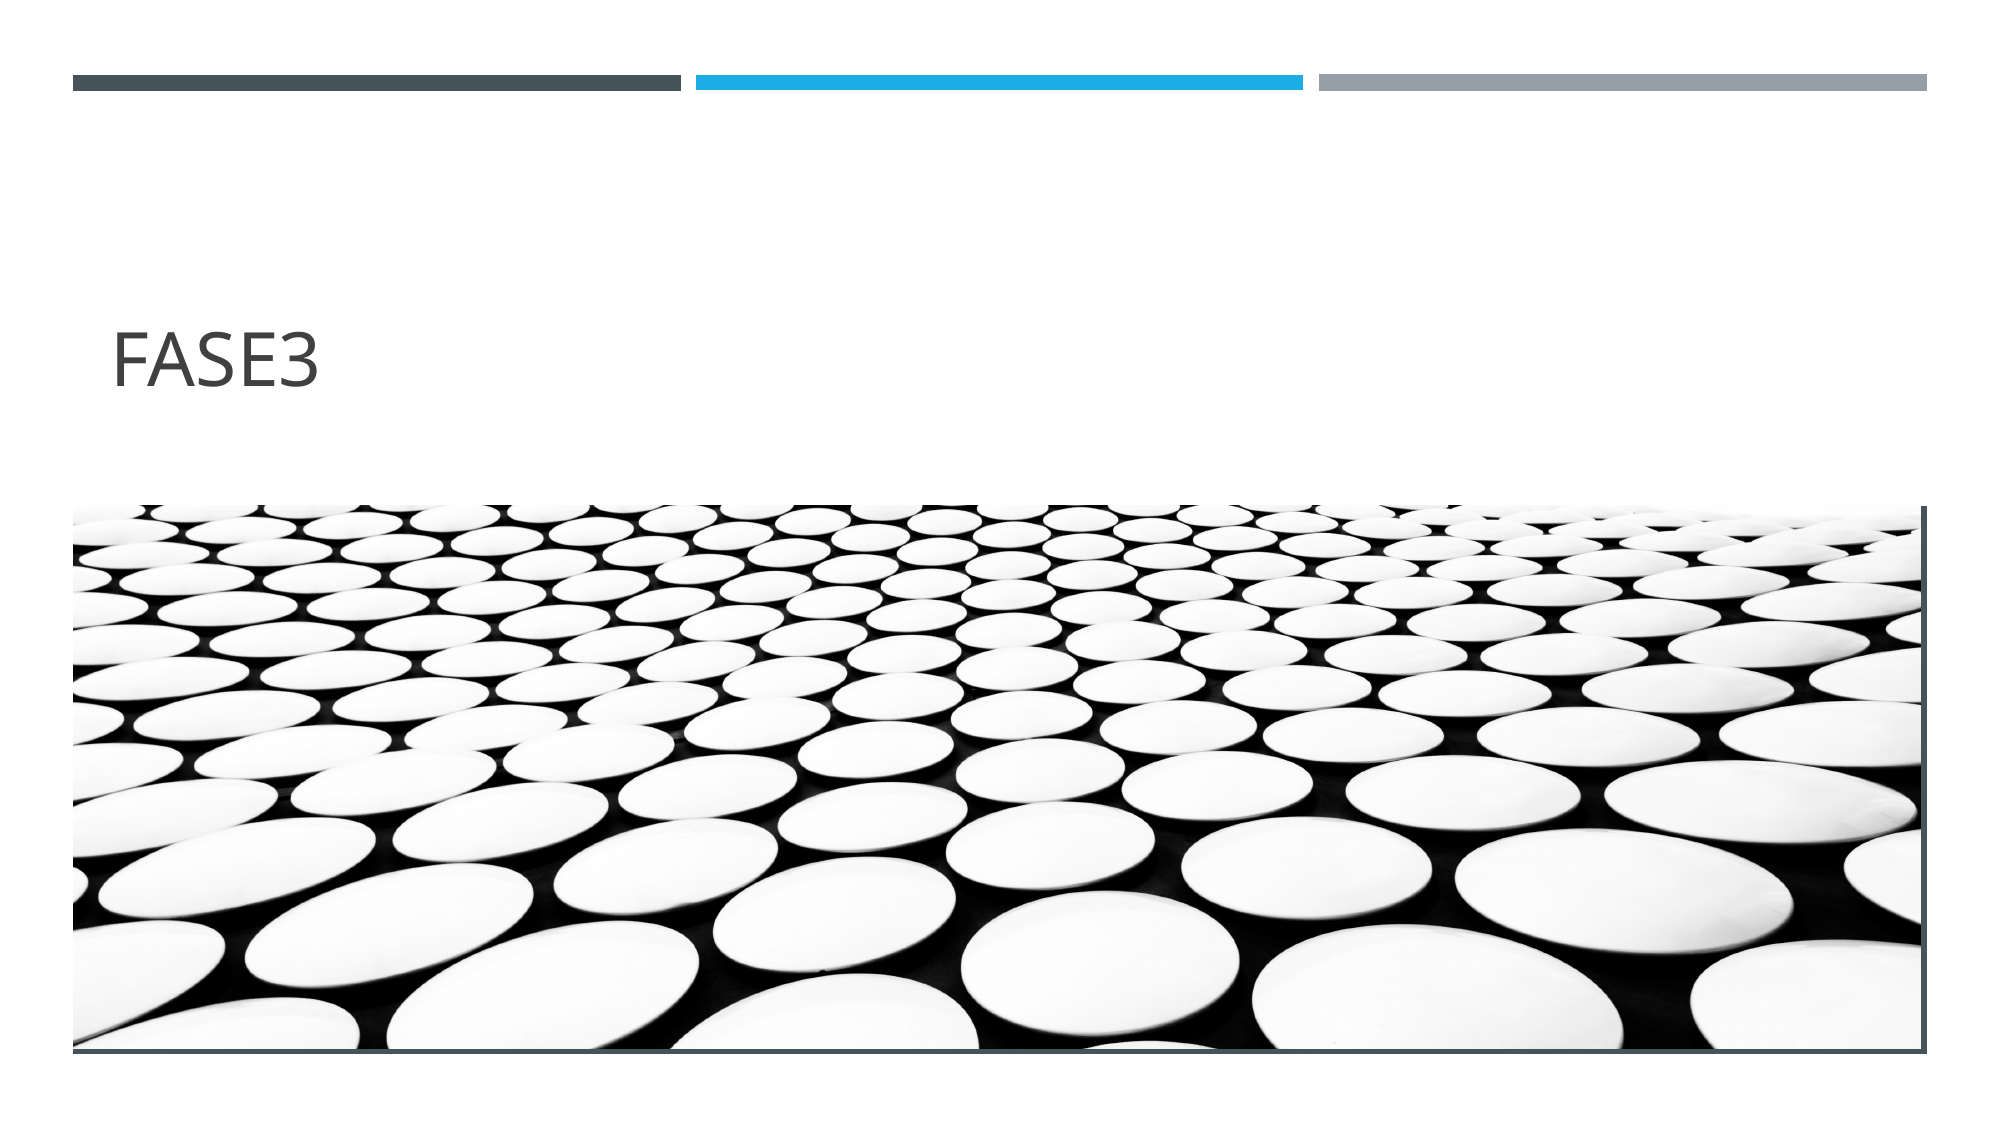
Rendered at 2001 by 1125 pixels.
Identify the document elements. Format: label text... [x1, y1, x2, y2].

picture [73, 505, 1921, 1049]
title fase3 [95, 167, 1899, 410]
